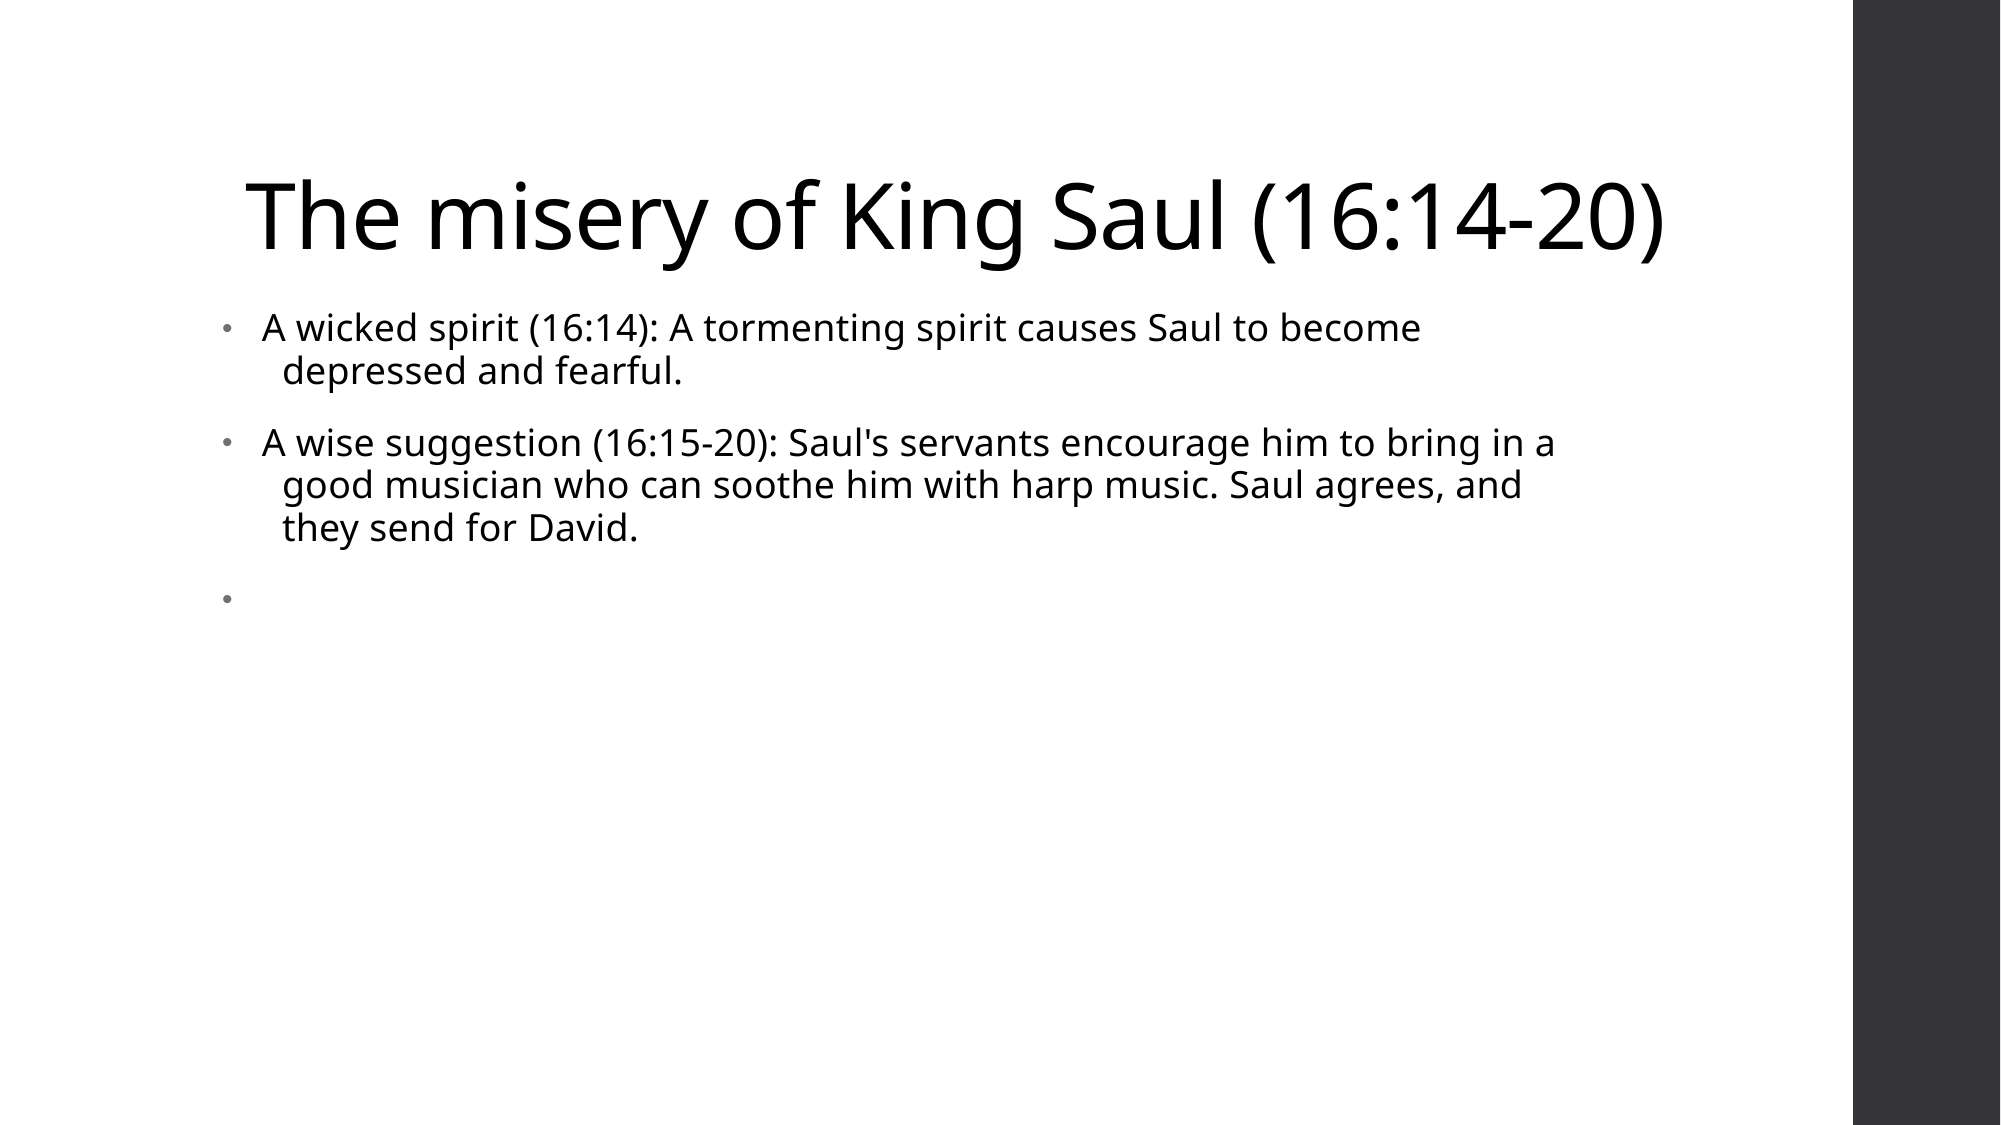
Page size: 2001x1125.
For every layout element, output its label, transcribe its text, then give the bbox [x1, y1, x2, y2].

list A wicked spirit (16:14): A tormenting spirit causes Saul to become depressed and fearful. A wise suggestion (16:15-20): Saul's servants encourage him to bring in a good musician who can soothe him with harp music. Saul agrees, and they send for David. [206, 299, 1617, 1014]
title The misery of King Saul (16:14-20) [206, 60, 1797, 278]
